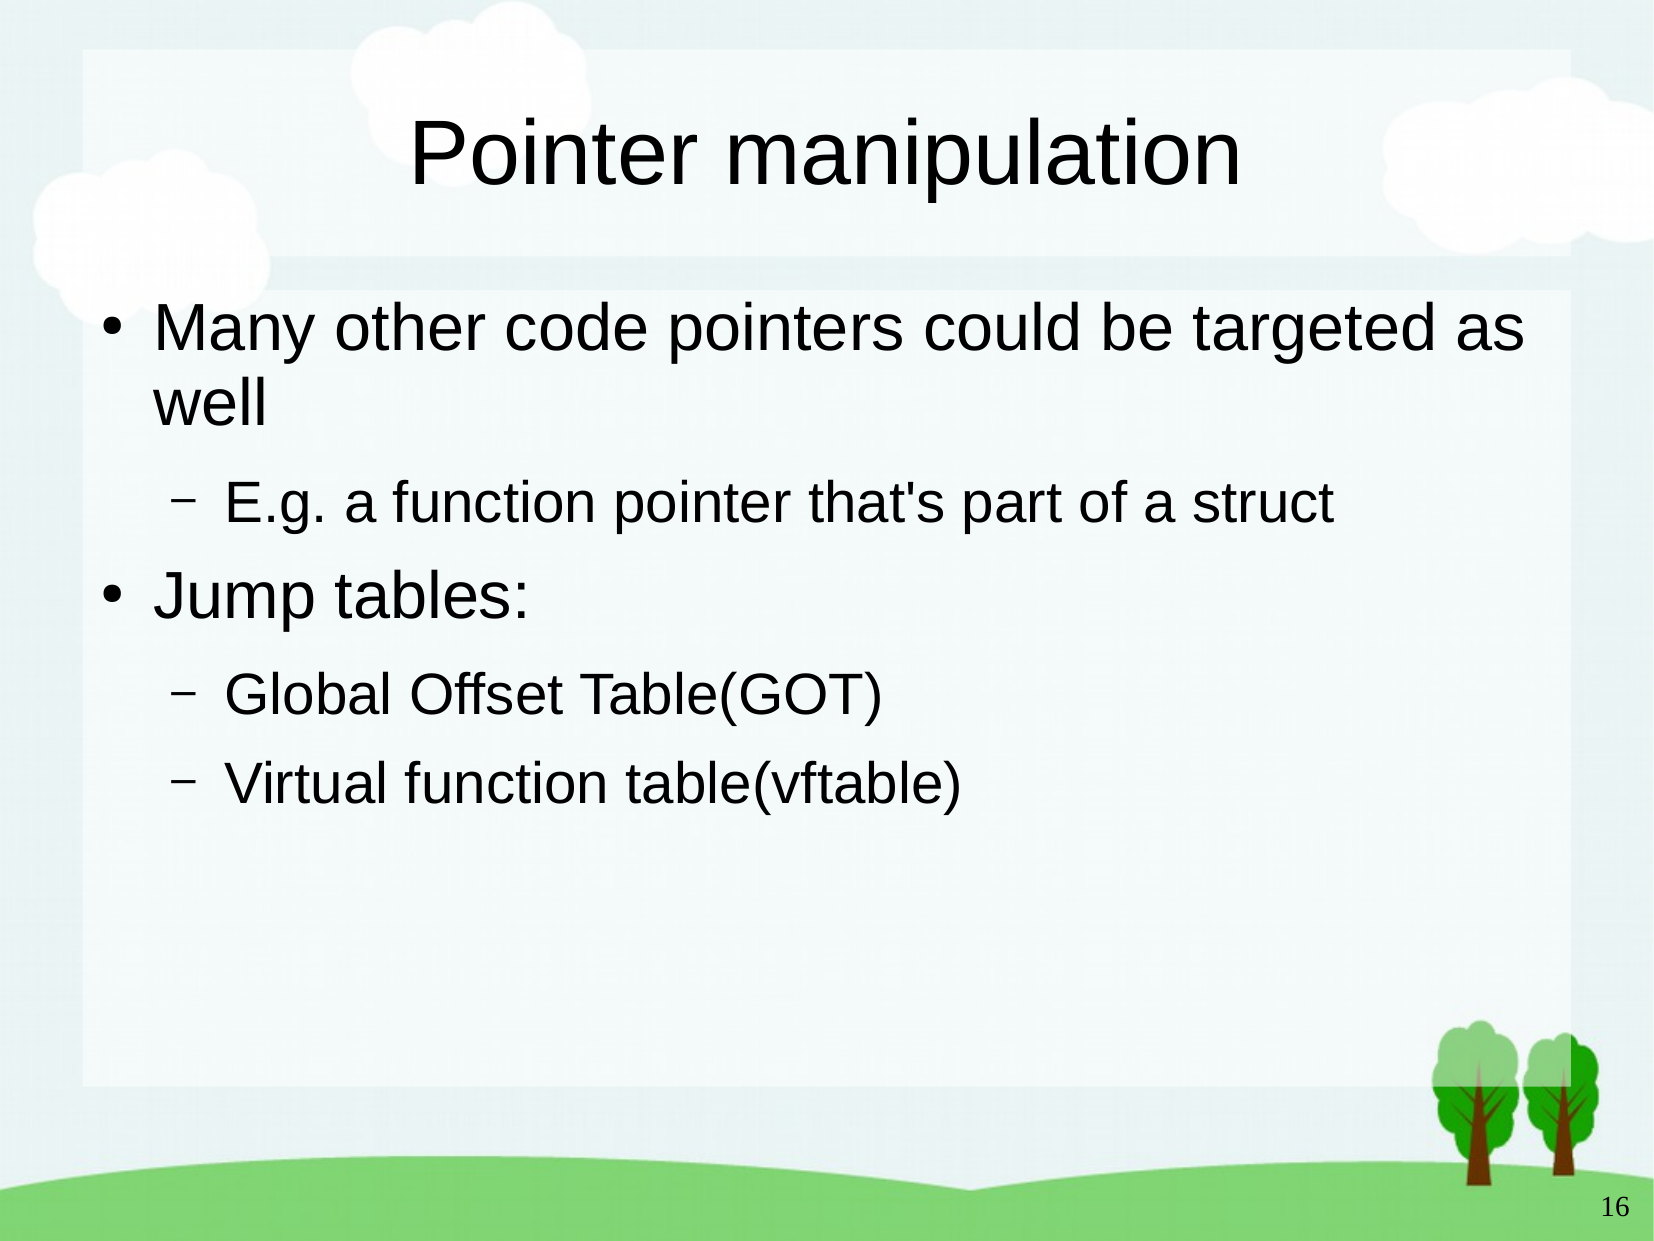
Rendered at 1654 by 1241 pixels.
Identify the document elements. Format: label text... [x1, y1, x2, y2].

title Pointer manipulation [82, 49, 1571, 257]
list Many other code pointers could be targeted as well E.g. a function pointer that's part of a struct Jump tables: Global Offset Table(GOT) Virtual function table(vftable) [82, 290, 1571, 1087]
picture [0, 0, 1654, 1241]
